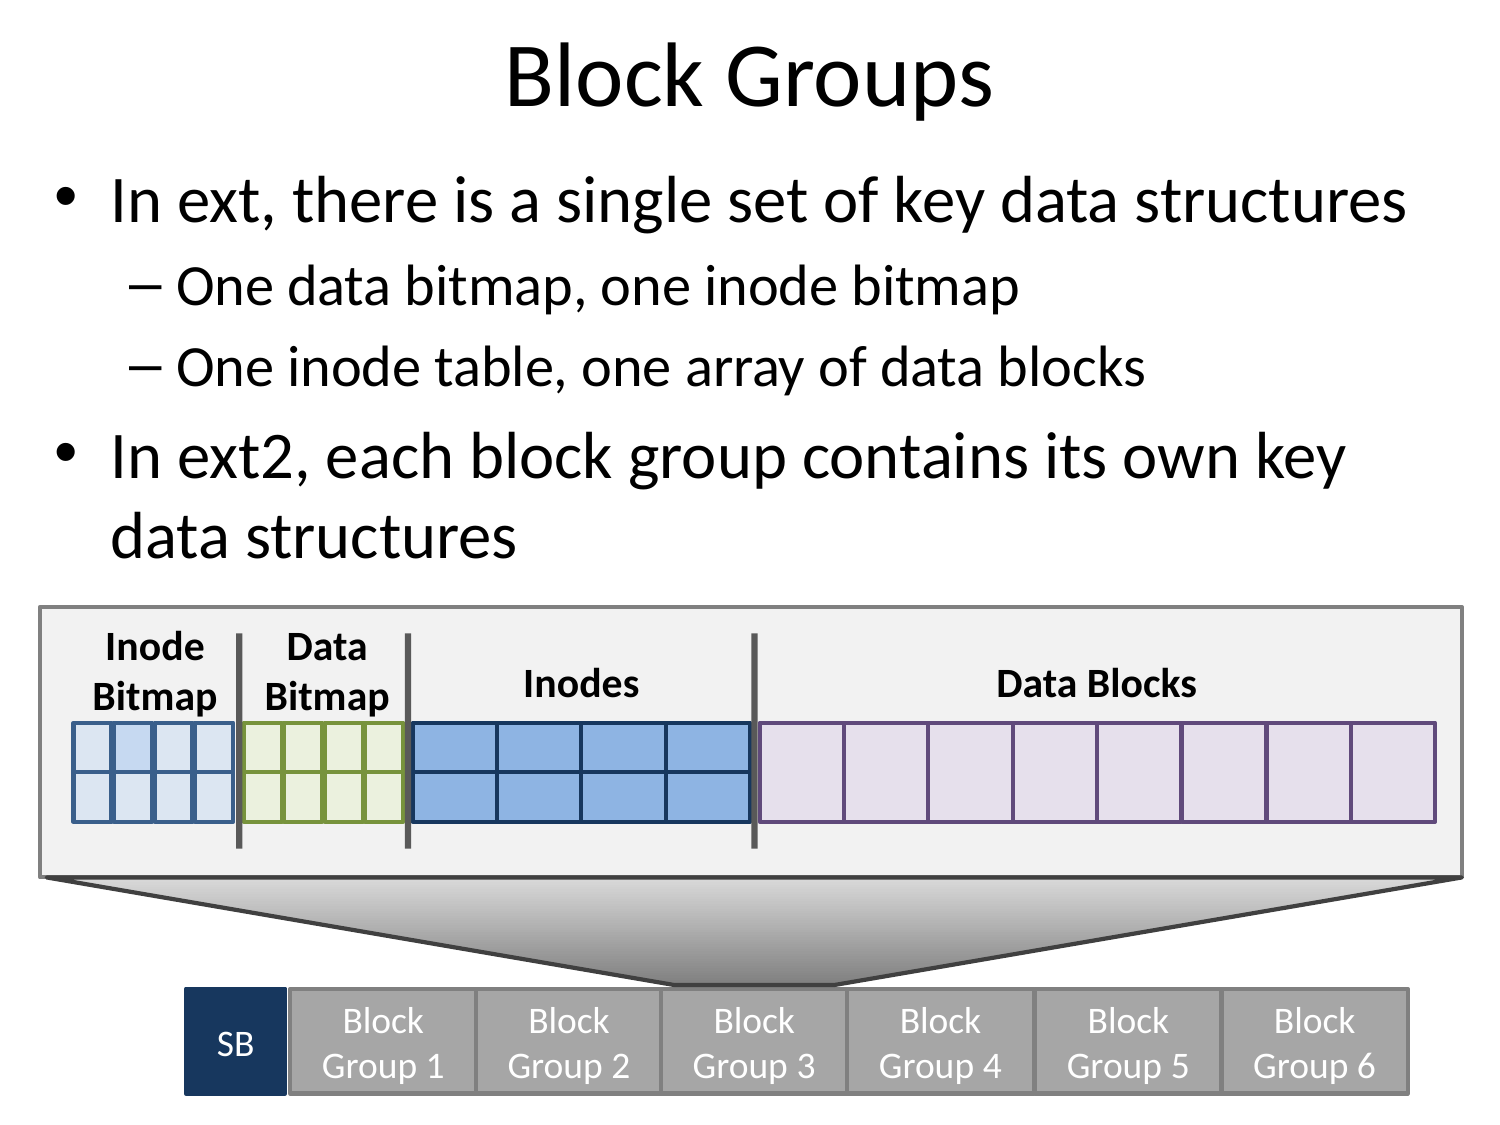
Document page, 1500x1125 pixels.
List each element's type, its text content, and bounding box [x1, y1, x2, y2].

text_box Block Group 4 [847, 988, 1034, 1094]
text_box Data Blocks [981, 648, 1213, 713]
text_box Block Group 6 [1221, 988, 1408, 1094]
list In ext, there is a single set of key data structures One data bitmap, one inode bitmap One inode table, one array of data blocks In ext2, each block group contains its own key data structures [39, 147, 1463, 594]
text_box SB [185, 988, 286, 1094]
title Block Groups [75, 0, 1425, 139]
text_box Block Group 2 [475, 988, 661, 1094]
text_box Inode Bitmap [77, 611, 233, 727]
slide_number <number> [1074, 1042, 1425, 1103]
text_box Block Group 5 [1035, 988, 1221, 1094]
text_box Inodes [508, 648, 655, 713]
text_box Data Bitmap [249, 611, 405, 727]
text_box [39, 606, 1462, 985]
text_box Block Group 1 [290, 988, 475, 1094]
text_box Block Group 3 [661, 988, 847, 1094]
